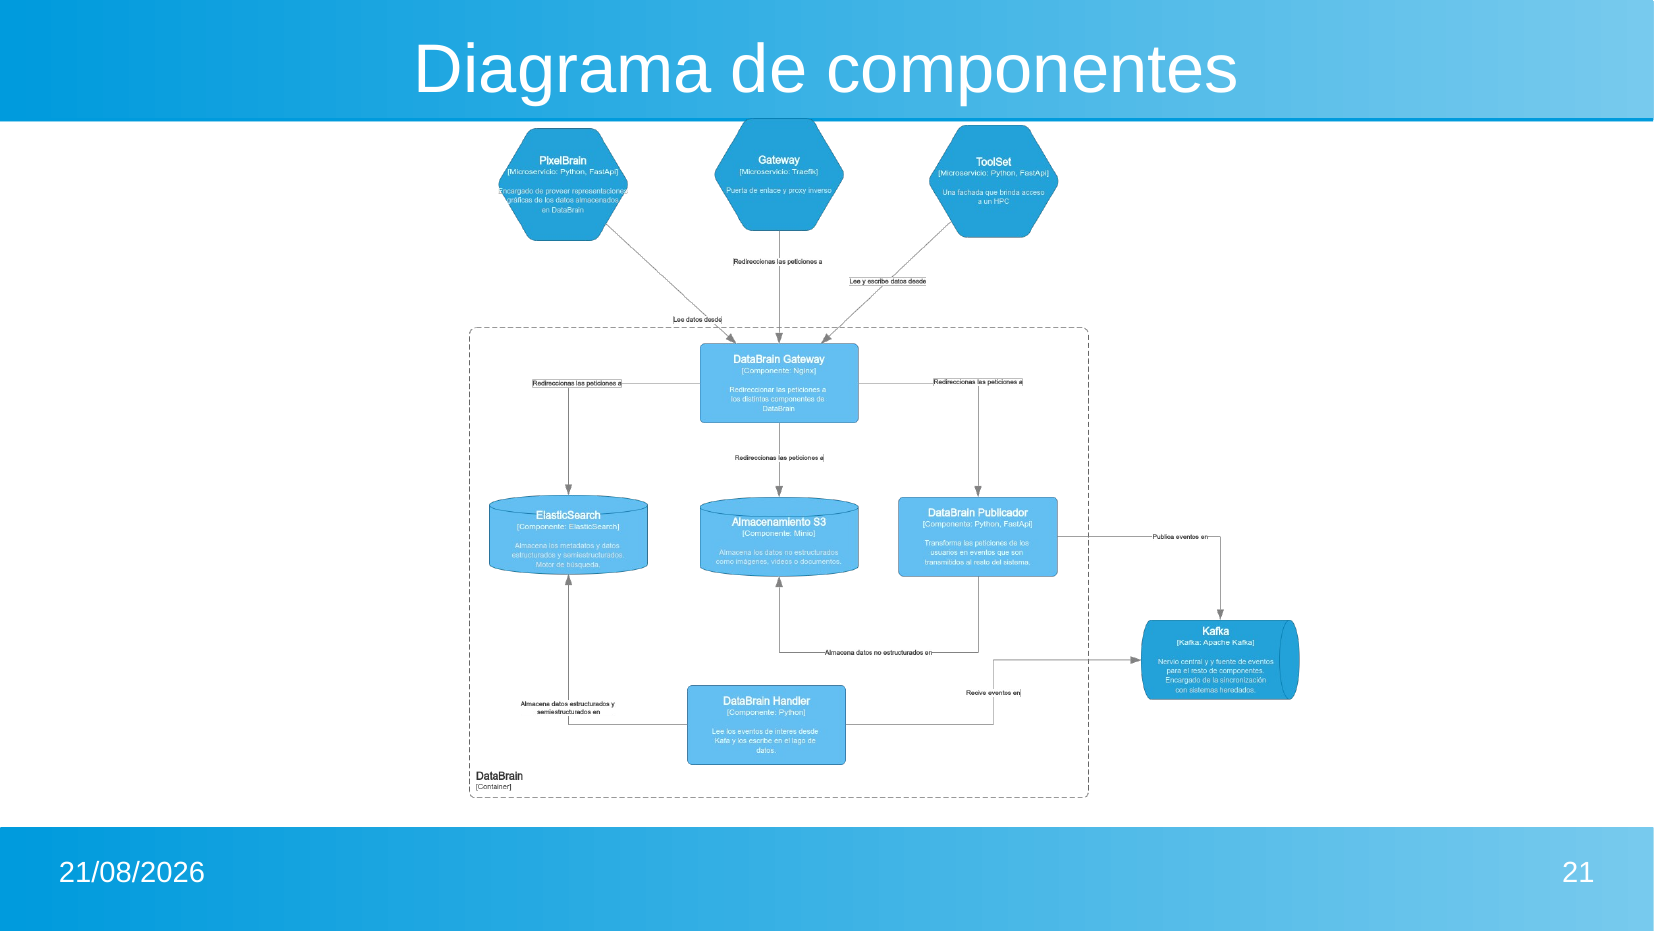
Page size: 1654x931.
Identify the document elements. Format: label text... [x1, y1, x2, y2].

title Diagrama de componentes [59, 29, 1595, 108]
picture [469, 120, 1300, 798]
